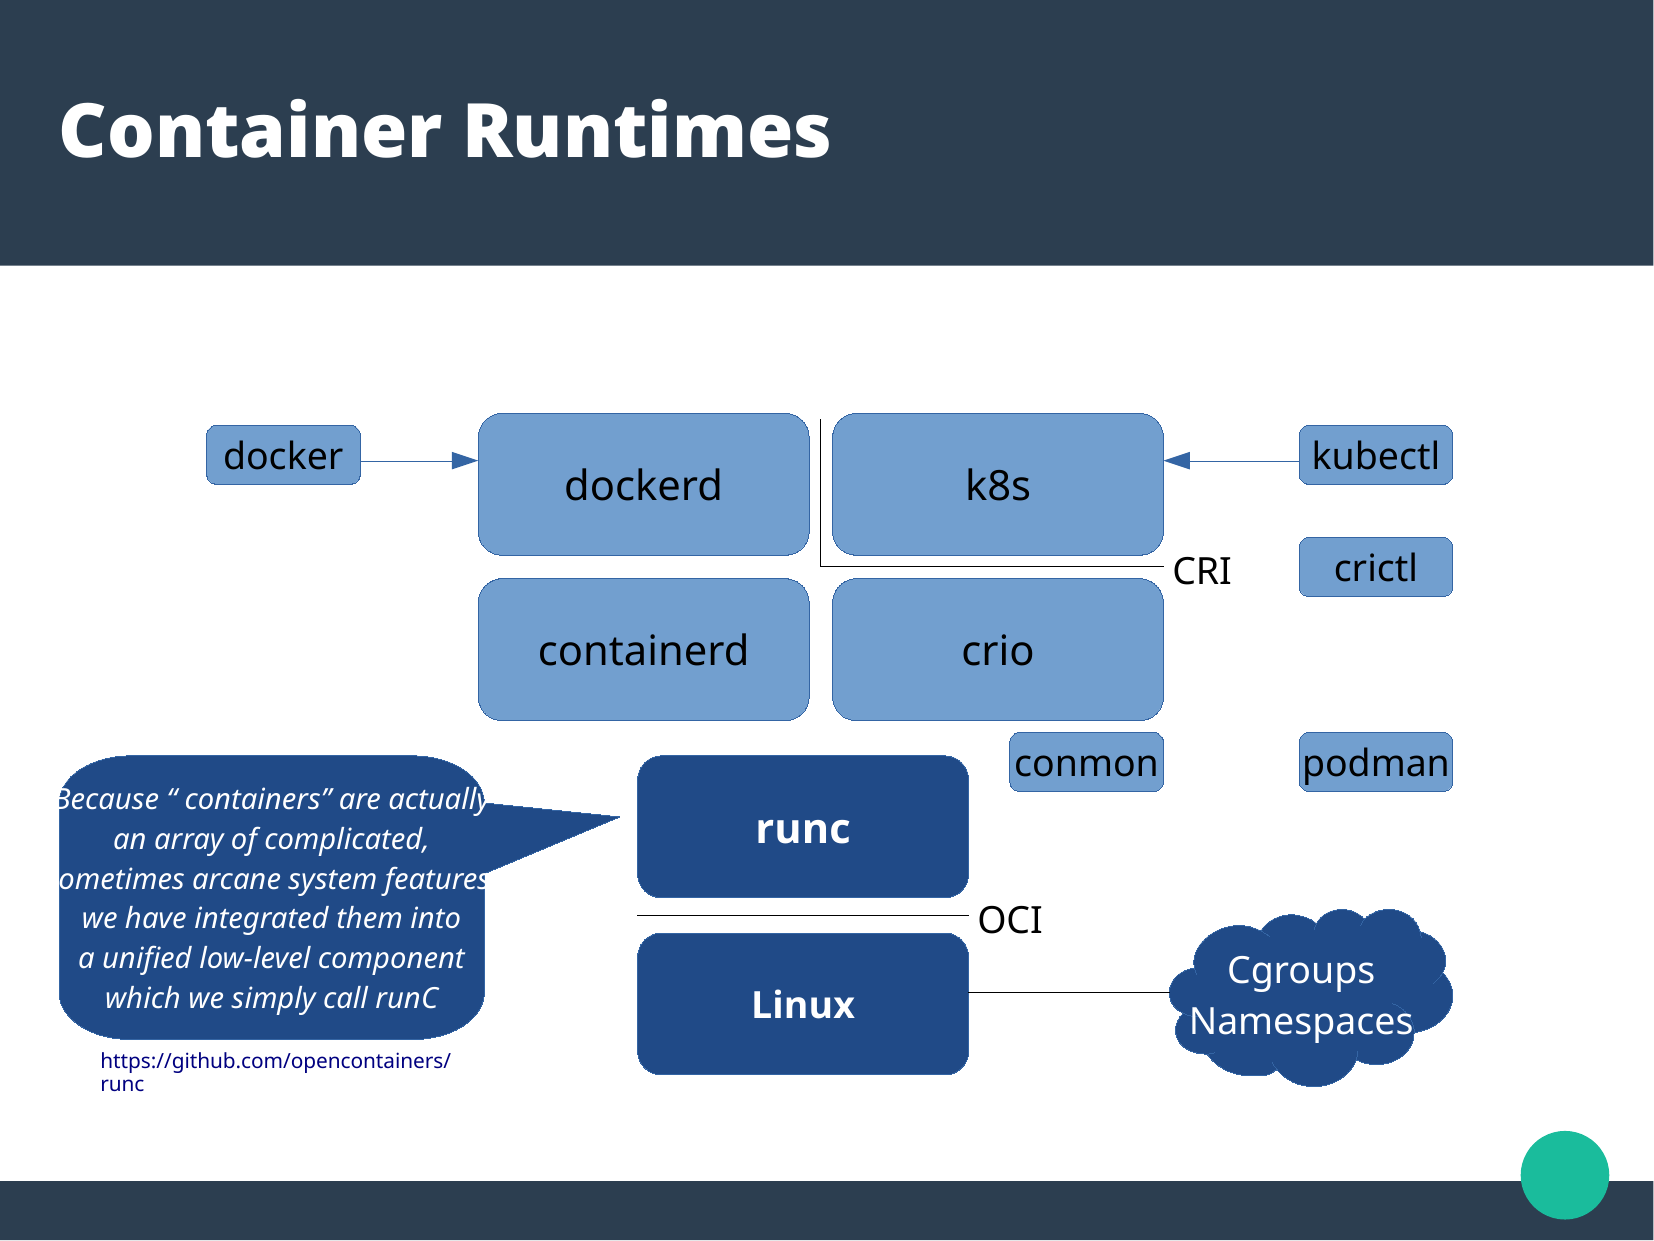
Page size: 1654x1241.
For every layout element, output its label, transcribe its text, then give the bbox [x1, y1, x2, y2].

text_box k8s [832, 413, 1164, 556]
text_box Cgroups Namespaces [1169, 909, 1453, 1087]
text_box dockerd [478, 413, 810, 556]
text_box docker [206, 425, 361, 485]
text_box runc [637, 755, 969, 898]
text_box crictl [1299, 537, 1453, 597]
text_box Linux [637, 933, 969, 1075]
text_box Because “ containers” are actually an array of complicated, sometimes arcane system features, we have integrated them into a unified low-level component which we simply call runC [59, 755, 620, 1039]
text_box containerd [478, 578, 810, 721]
text_box kubectl [1299, 425, 1453, 485]
text_box OCI [962, 885, 1093, 948]
title Container Runtimes [59, 49, 1595, 207]
text_box CRI [1157, 537, 1288, 600]
text_box conmon [1009, 732, 1164, 792]
text_box https://github.com/opencontainers/runc [85, 1039, 473, 1081]
text_box crio [832, 578, 1164, 721]
text_box podman [1299, 732, 1453, 792]
